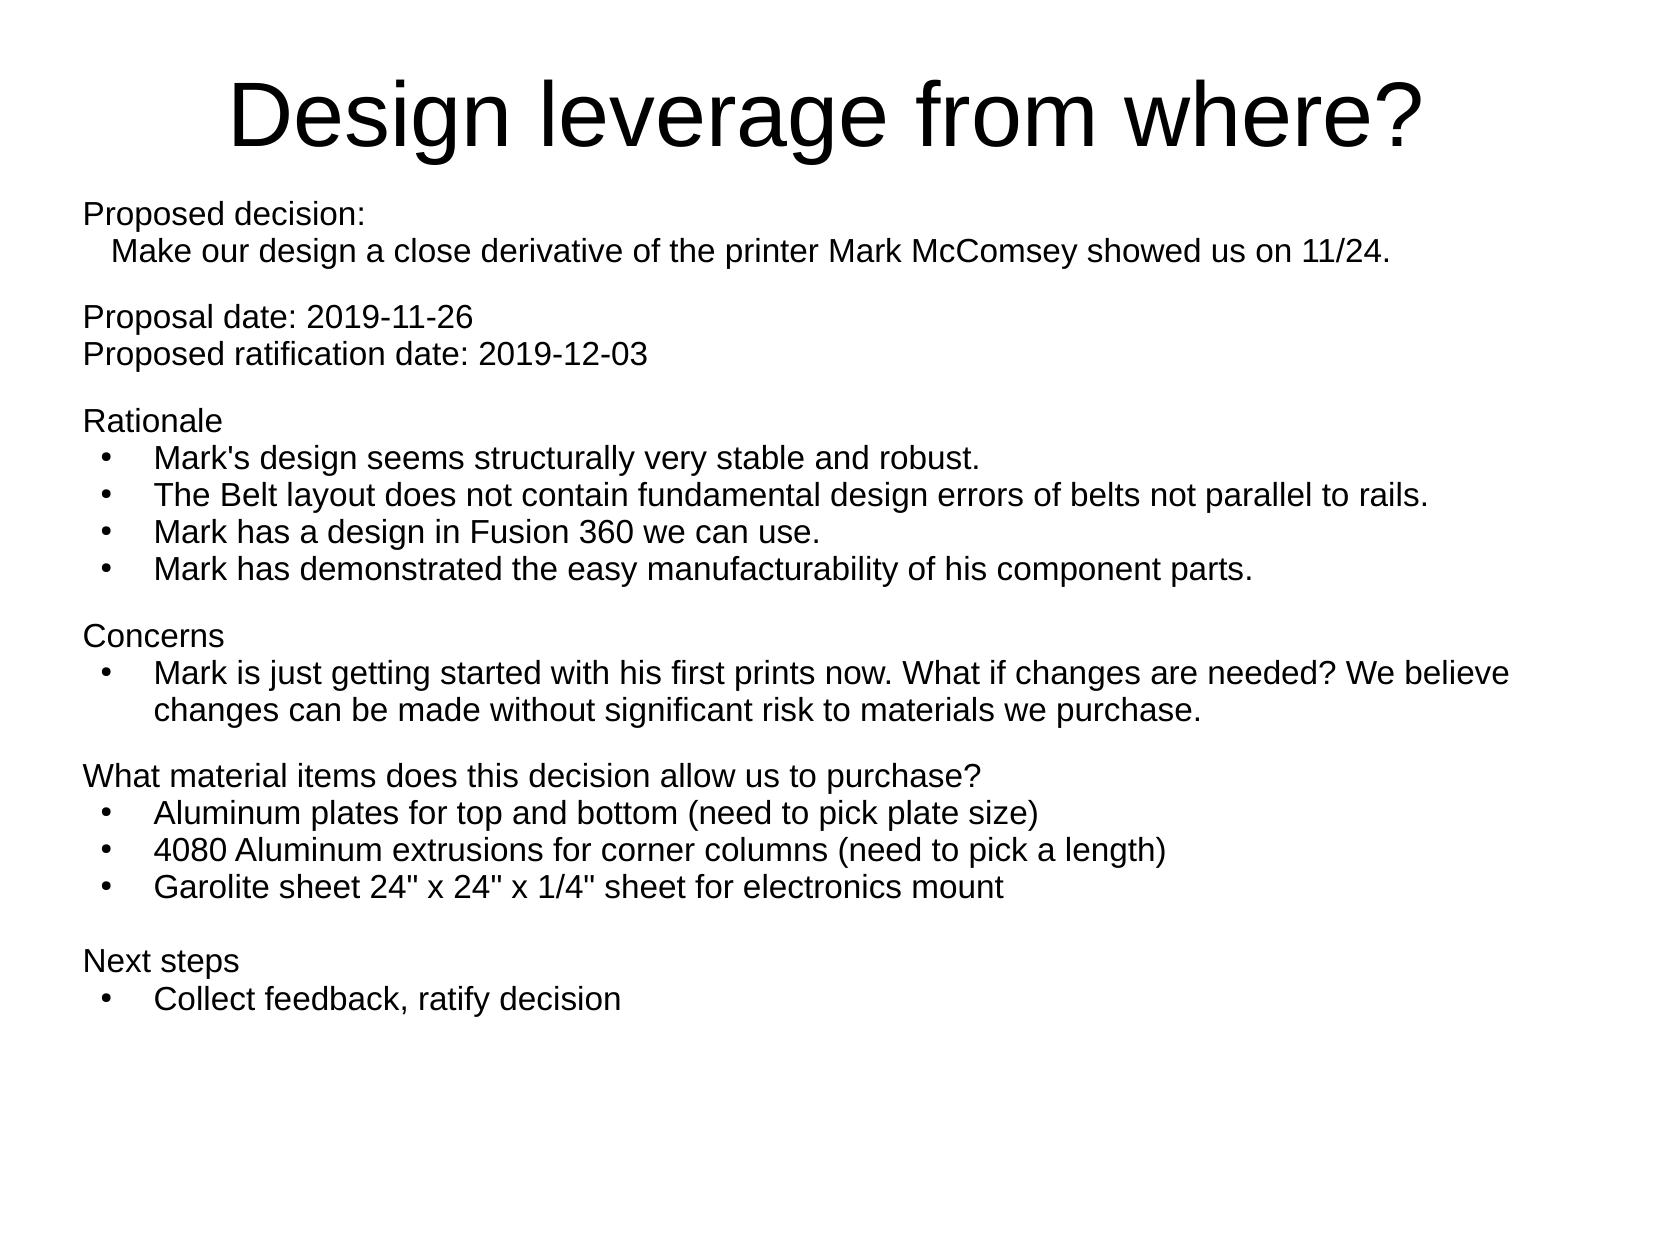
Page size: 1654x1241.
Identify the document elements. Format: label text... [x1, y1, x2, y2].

title Design leverage from where? [82, 49, 1571, 181]
list Proposed decision: Make our design a close derivative of the printer Mark McComsey showed us on 11/24. Proposal date: 2019-11-26 Proposed ratification date: 2019-12-03 Rationale Mark's design seems structurally very stable and robust. The Belt layout does not contain fundamental design errors of belts not parallel to rails. Mark has a design in Fusion 360 we can use. Mark has demonstrated the easy manufacturability of his component parts. Concerns Mark is just getting started with his first prints now. What if changes are needed? We believe changes can be made without significant risk to materials we purchase. What material items does this decision allow us to purchase? Aluminum plates for top and bottom (need to pick plate size) 4080 Aluminum extrusions for corner columns (need to pick a length) Garolite sheet 24" x 24" x 1/4" sheet for electronics mount Next steps Collect feedback, ratify decision [82, 195, 1571, 1022]
